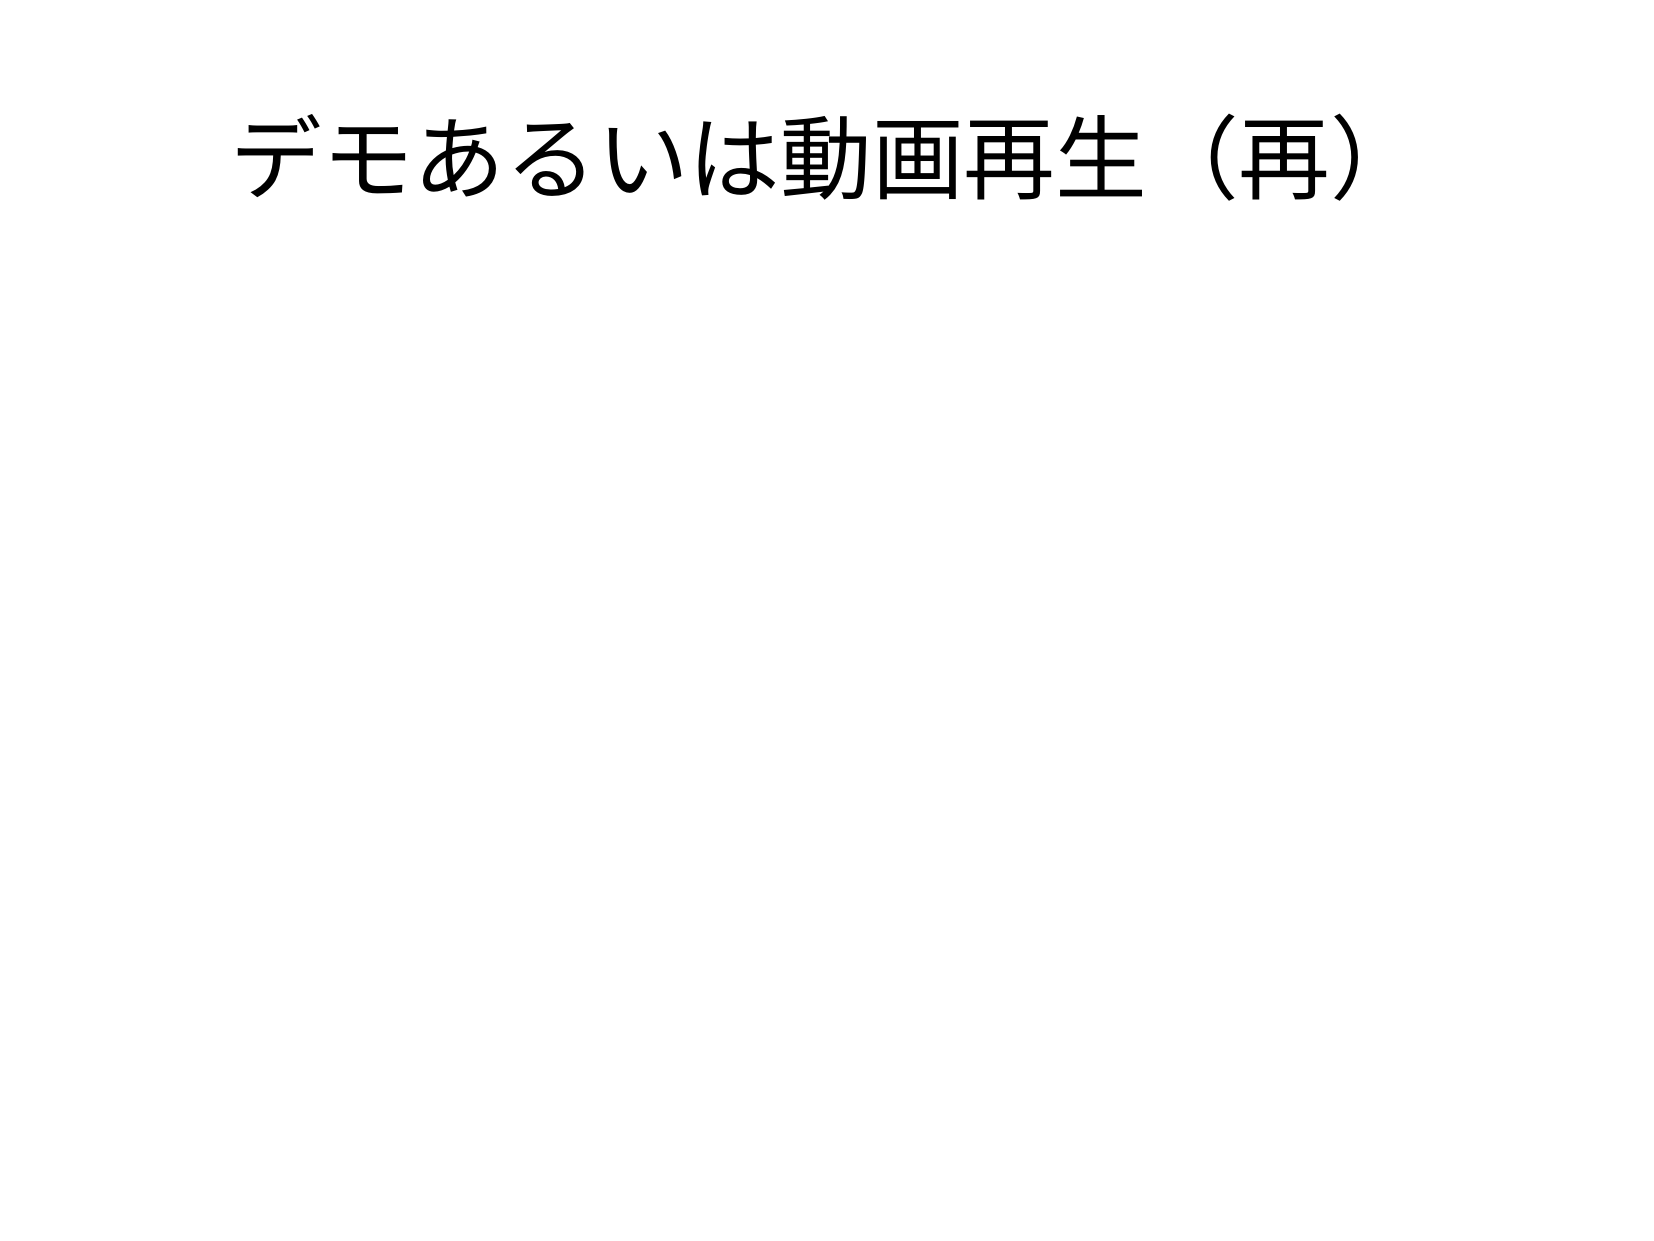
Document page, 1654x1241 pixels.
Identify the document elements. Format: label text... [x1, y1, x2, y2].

title デモあるいは動画再生（再） [82, 49, 1571, 257]
